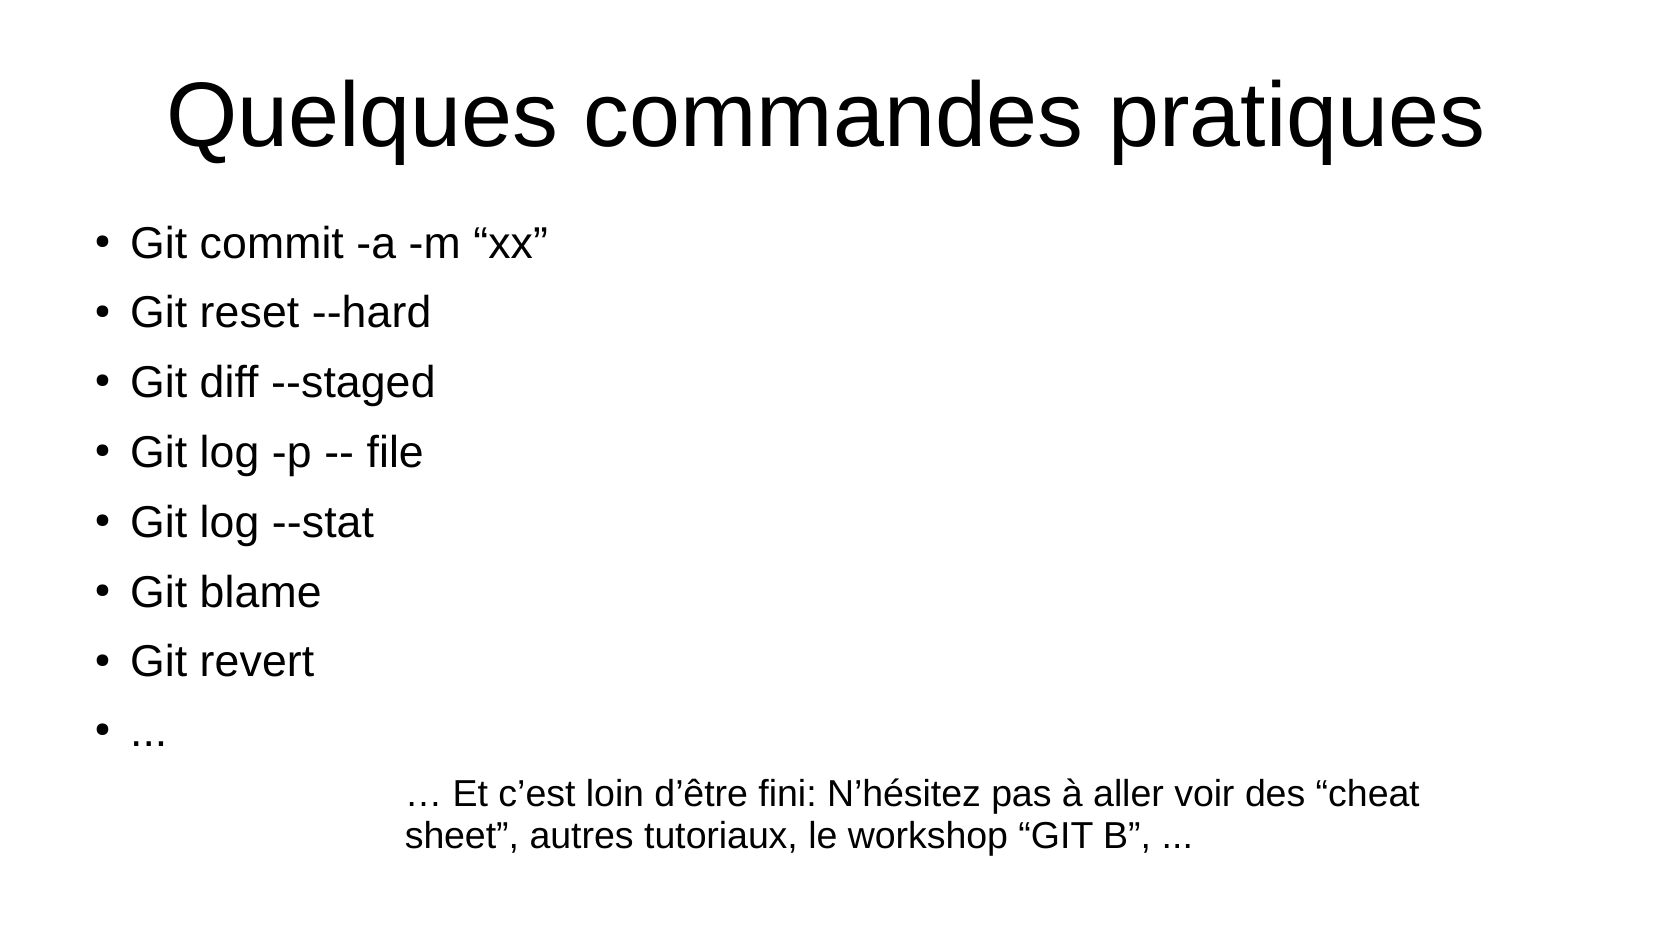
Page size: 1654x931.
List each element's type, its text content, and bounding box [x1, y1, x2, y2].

text_box … Et c’est loin d’être fini: N’hésitez pas à aller voir des “cheat sheet”, autres tutoriaux, le workshop “GIT B”, ... [390, 765, 1501, 864]
list Git commit -a -m “xx” Git reset --hard Git diff --staged Git log -p -- file Git log --stat Git blame Git revert ... [82, 217, 1571, 758]
title Quelques commandes pratiques [82, 37, 1571, 193]
